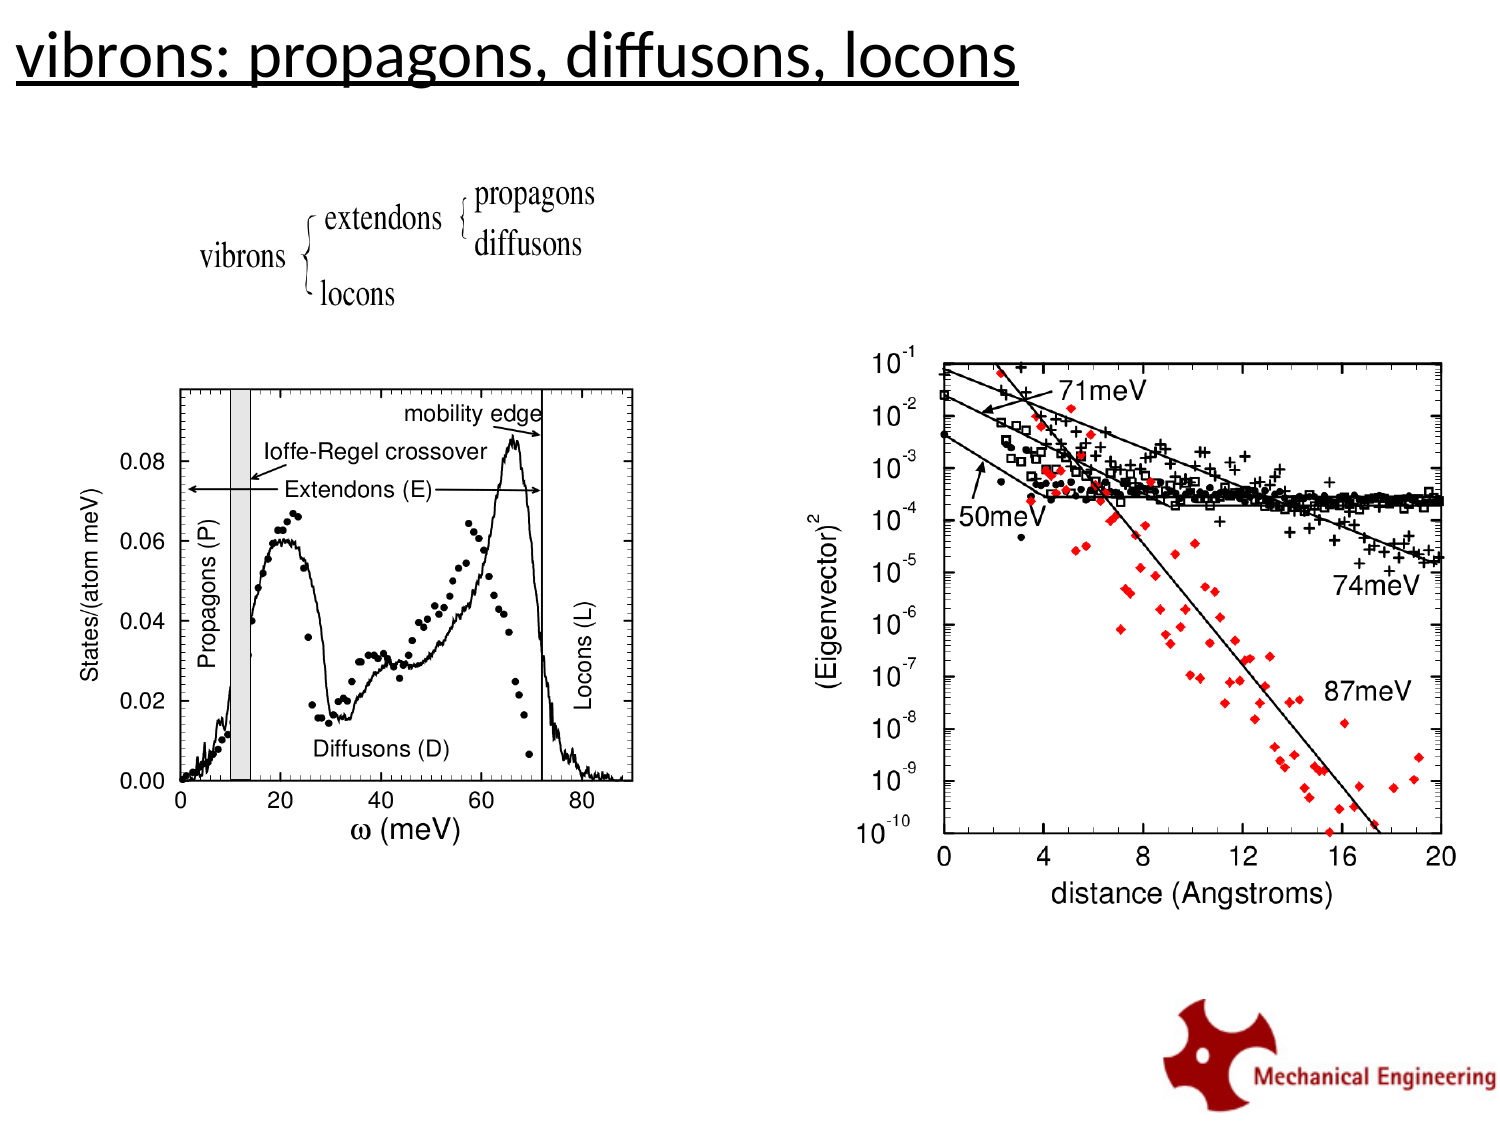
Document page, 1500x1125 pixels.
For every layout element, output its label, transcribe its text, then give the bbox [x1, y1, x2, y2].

picture [795, 317, 1471, 918]
title vibrons: propagons, diffusons, locons [0, 0, 1351, 145]
picture [68, 370, 643, 851]
picture [1162, 999, 1497, 1113]
picture [186, 156, 599, 322]
